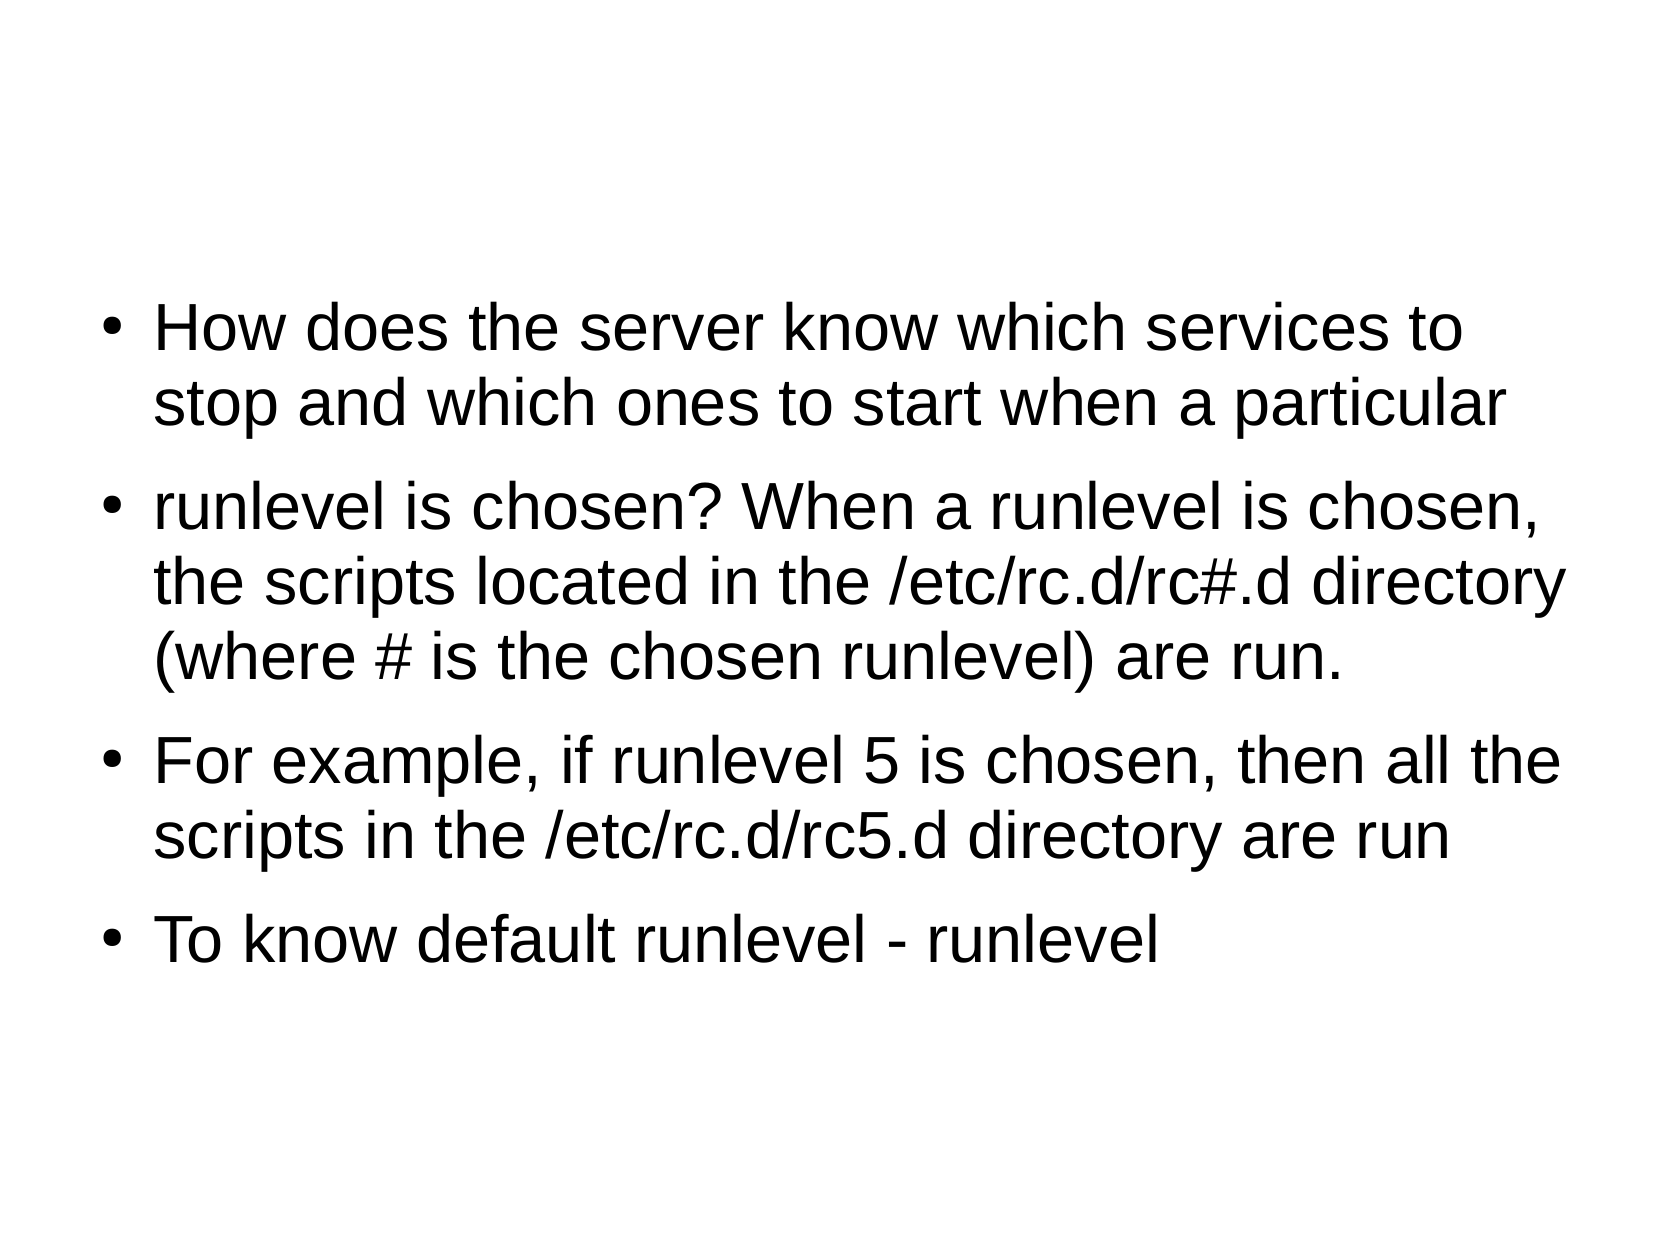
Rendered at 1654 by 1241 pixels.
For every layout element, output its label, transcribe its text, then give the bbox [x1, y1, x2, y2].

list How does the server know which services to stop and which ones to start when a particular runlevel is chosen? When a runlevel is chosen, the scripts located in the /etc/rc.d/rc#.d directory (where # is the chosen runlevel) are run. For example, if runlevel 5 is chosen, then all the scripts in the /etc/rc.d/rc5.d directory are run To know default runlevel - runlevel [82, 290, 1571, 1010]
